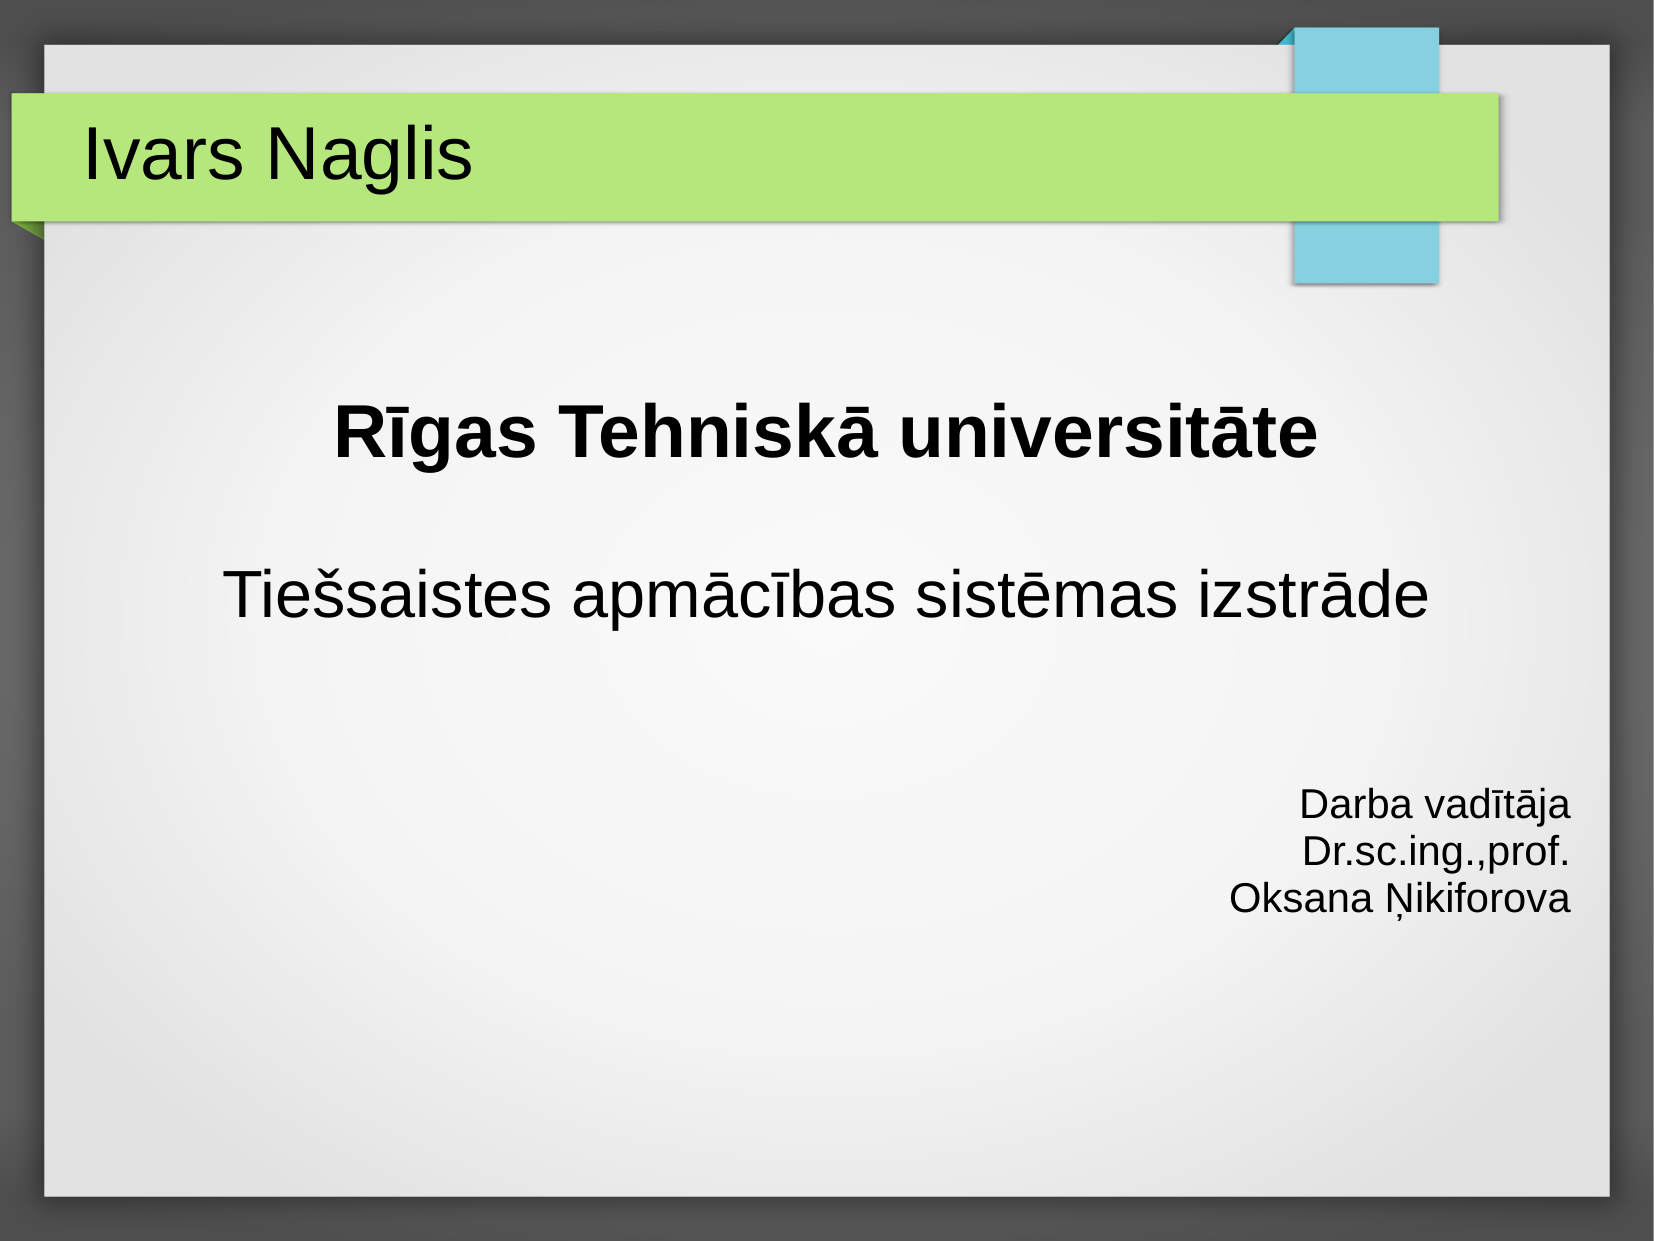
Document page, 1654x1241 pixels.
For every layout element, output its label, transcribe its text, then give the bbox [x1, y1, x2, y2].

title Ivars Naglis [82, 94, 1264, 213]
picture [0, 0, 1654, 1241]
subtitle Rīgas Tehniskā universitāte Tiešsaistes apmācības sistēmas izstrāde Darba vadītāja Dr.sc.ing.,prof. Oksana Ņikiforova [82, 295, 1571, 1015]
